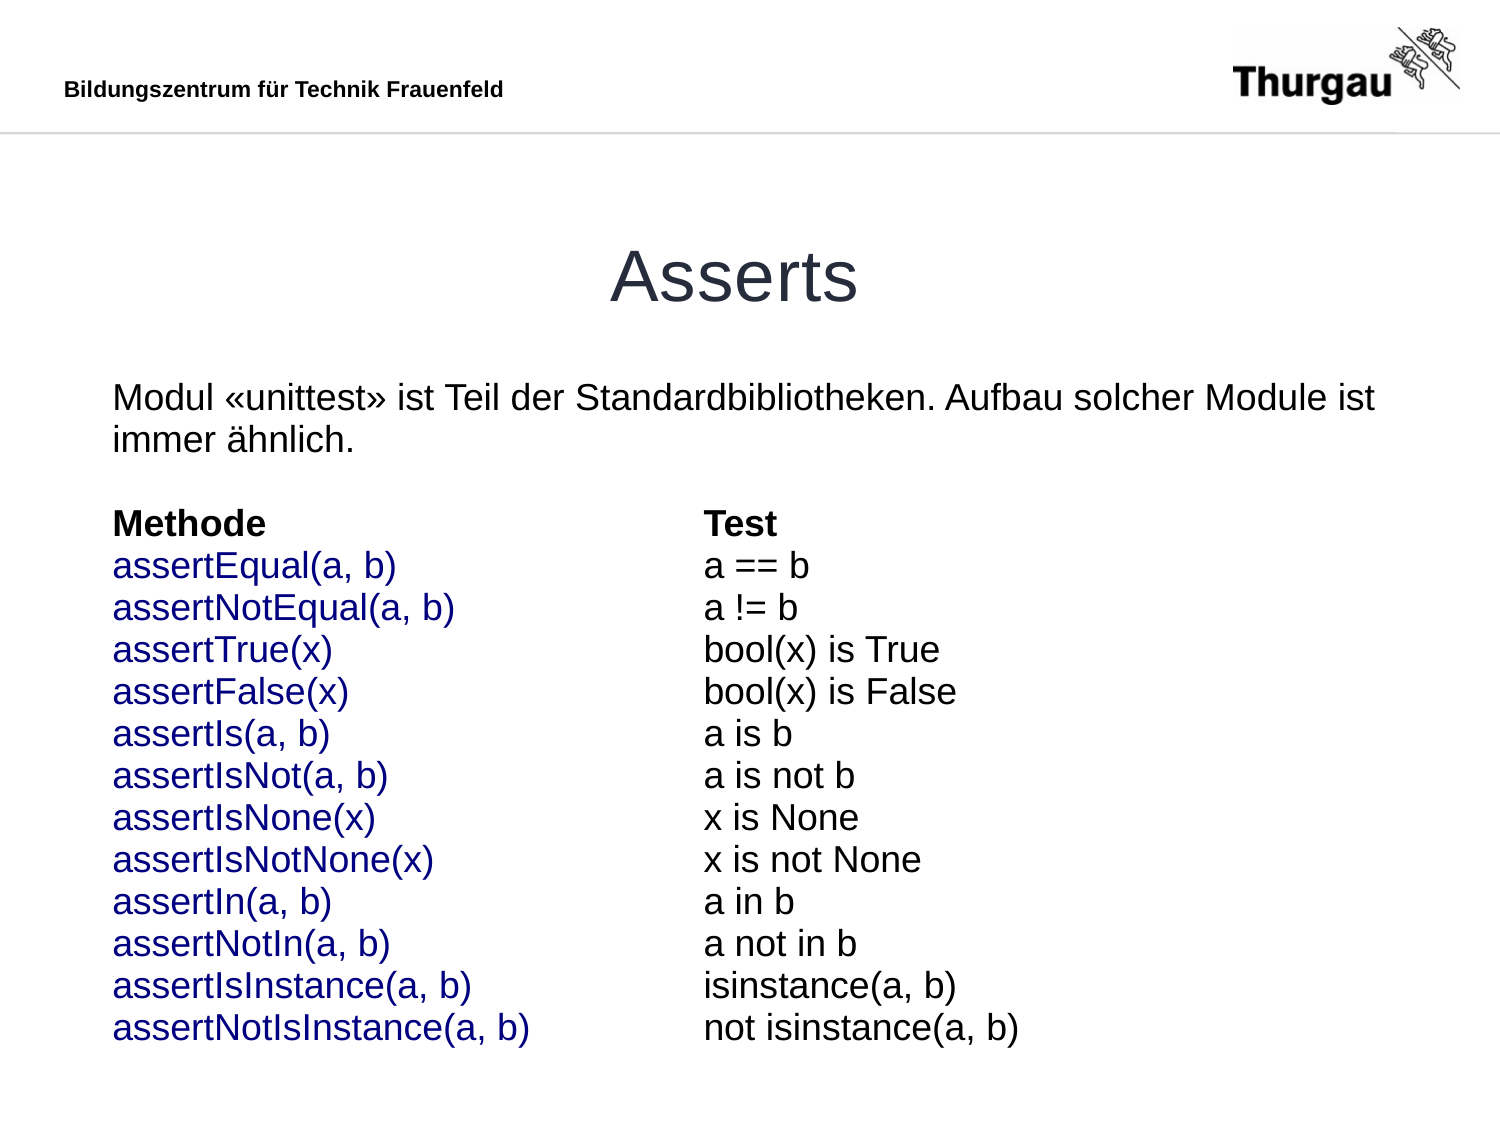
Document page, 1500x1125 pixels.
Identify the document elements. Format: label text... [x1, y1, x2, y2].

text_box Modul «unittest» ist Teil der Standardbibliotheken. Aufbau solcher Module ist immer ähnlich. Methode Test assertEqual(a, b) a == b assertNotEqual(a, b) a != b assertTrue(x) bool(x) is True assertFalse(x) bool(x) is False assertIs(a, b) a is b assertIsNot(a, b) a is not b assertIsNone(x) x is None assertIsNotNone(x) x is not None assertIn(a, b) a in b assertNotIn(a, b) a not in b assertIsInstance(a, b) isinstance(a, b) assertNotIsInstance(a, b) not isinstance(a, b) [97, 369, 1447, 1098]
picture [1233, 27, 1460, 105]
text_box Asserts [56, 239, 1435, 323]
text_box Bildungszentrum für Technik Frauenfeld [48, 65, 667, 115]
